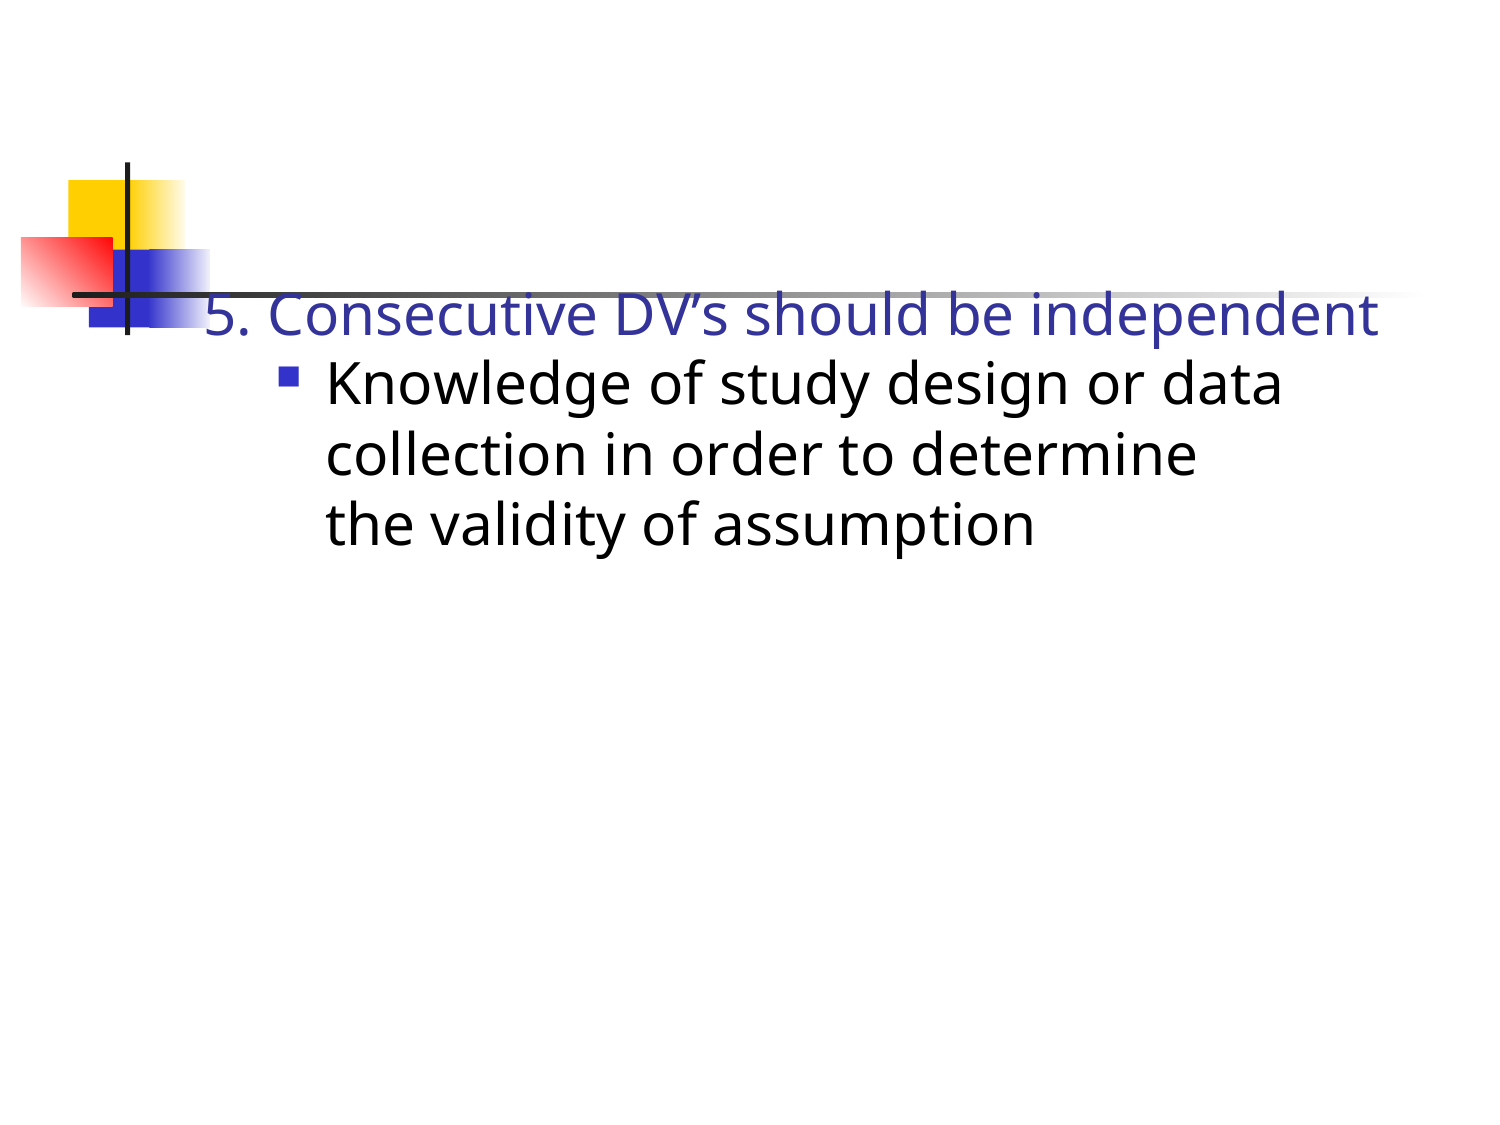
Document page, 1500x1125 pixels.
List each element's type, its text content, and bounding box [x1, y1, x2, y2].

title 5. Consecutive DV’s should be independent [188, 166, 1468, 355]
list Knowledge of study design or data collection in order to determine the validity of assumption [261, 338, 1312, 626]
